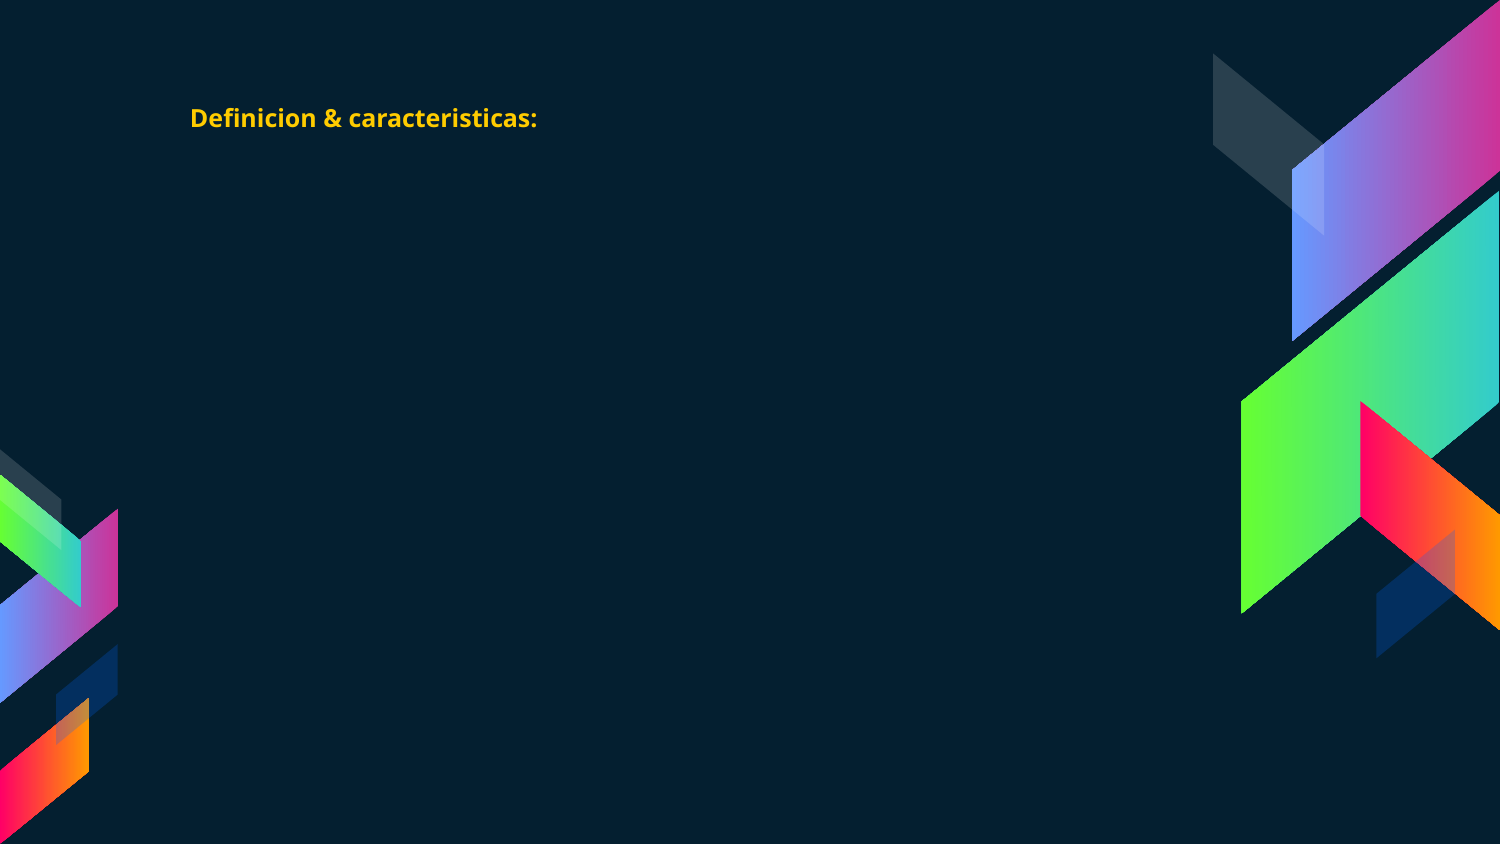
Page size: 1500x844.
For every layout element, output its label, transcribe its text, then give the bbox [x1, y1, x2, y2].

list Definicion & caracteristicas: [175, 87, 655, 559]
